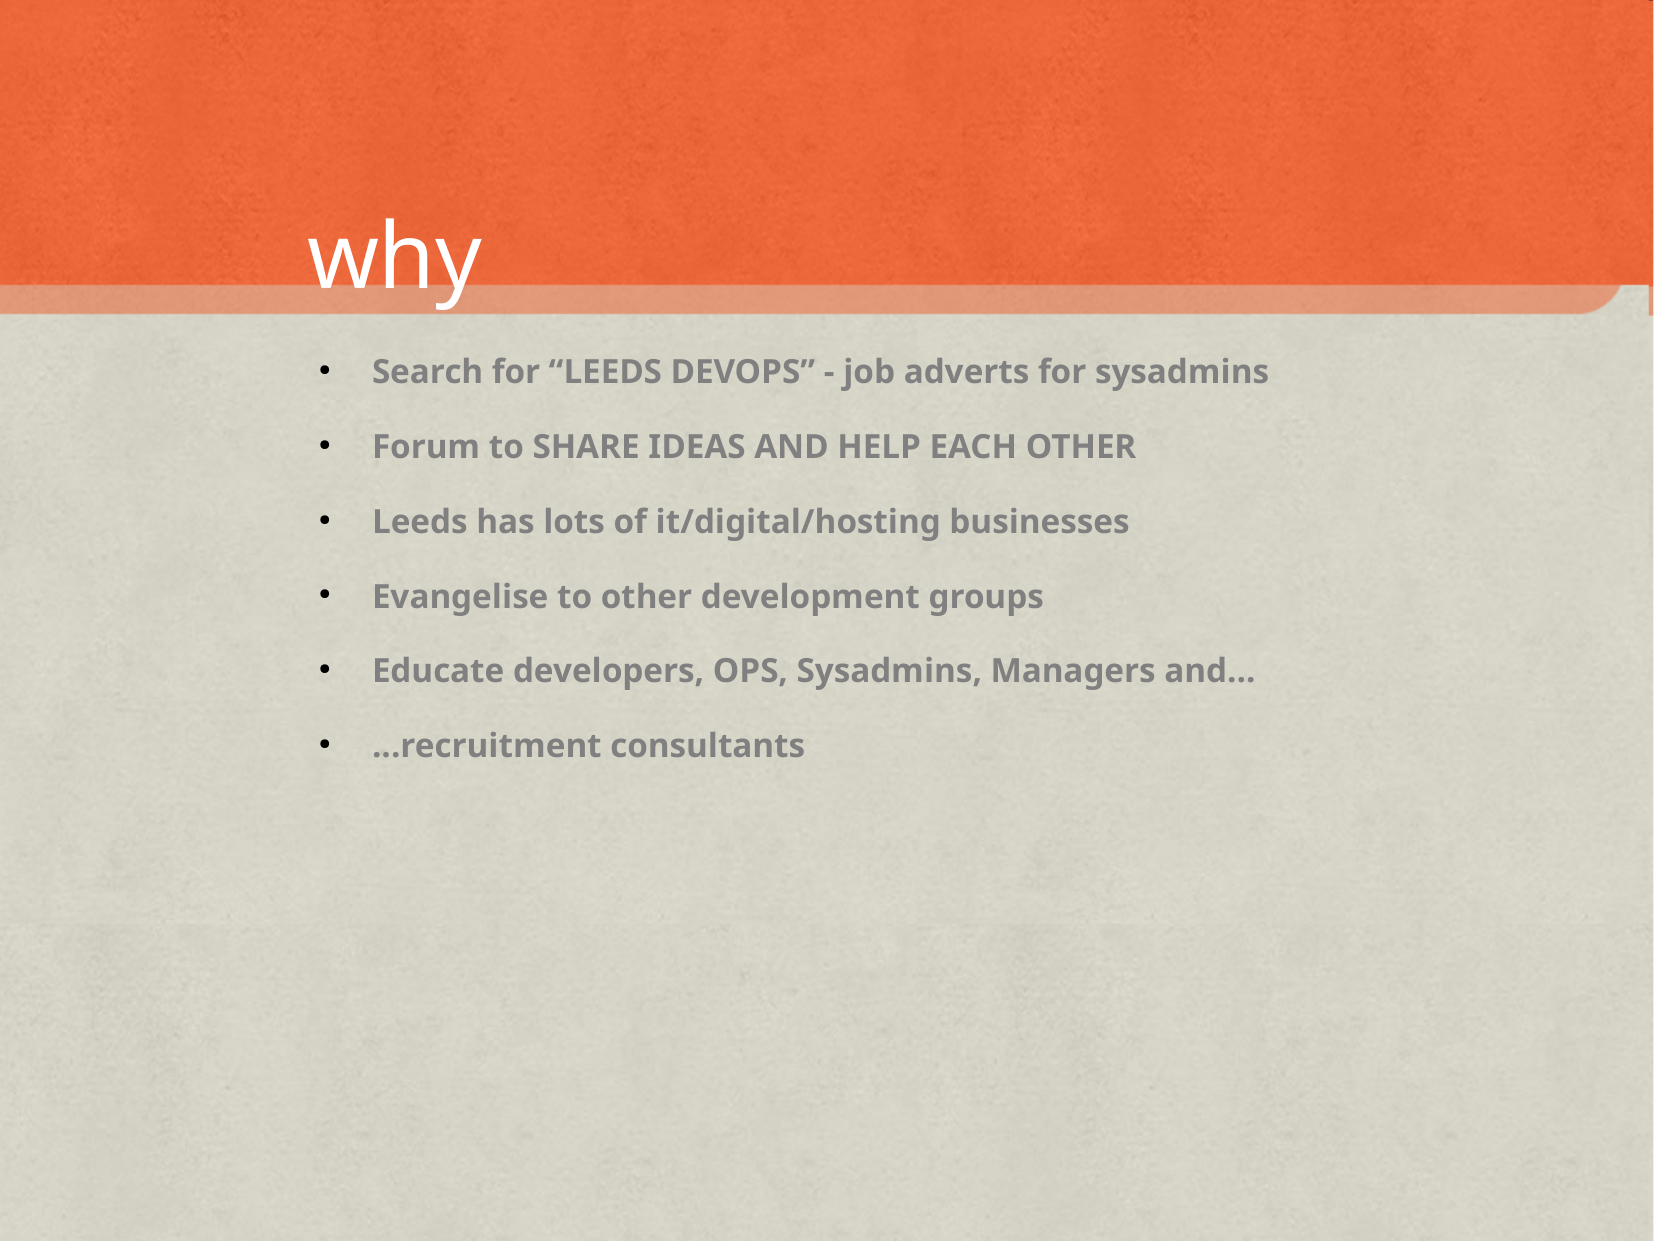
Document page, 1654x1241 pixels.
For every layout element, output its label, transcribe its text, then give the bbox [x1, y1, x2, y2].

picture [0, 0, 1654, 1241]
list Search for “LEEDS DEVOPS” - job adverts for sysadmins Forum to SHARE IDEAS AND HELP EACH OTHER Leeds has lots of it/digital/hosting businesses Evangelise to other development groups Educate developers, OPS, Sysadmins, Managers and... ...recruitment consultants [301, 348, 1654, 1068]
title why [307, 188, 1654, 317]
